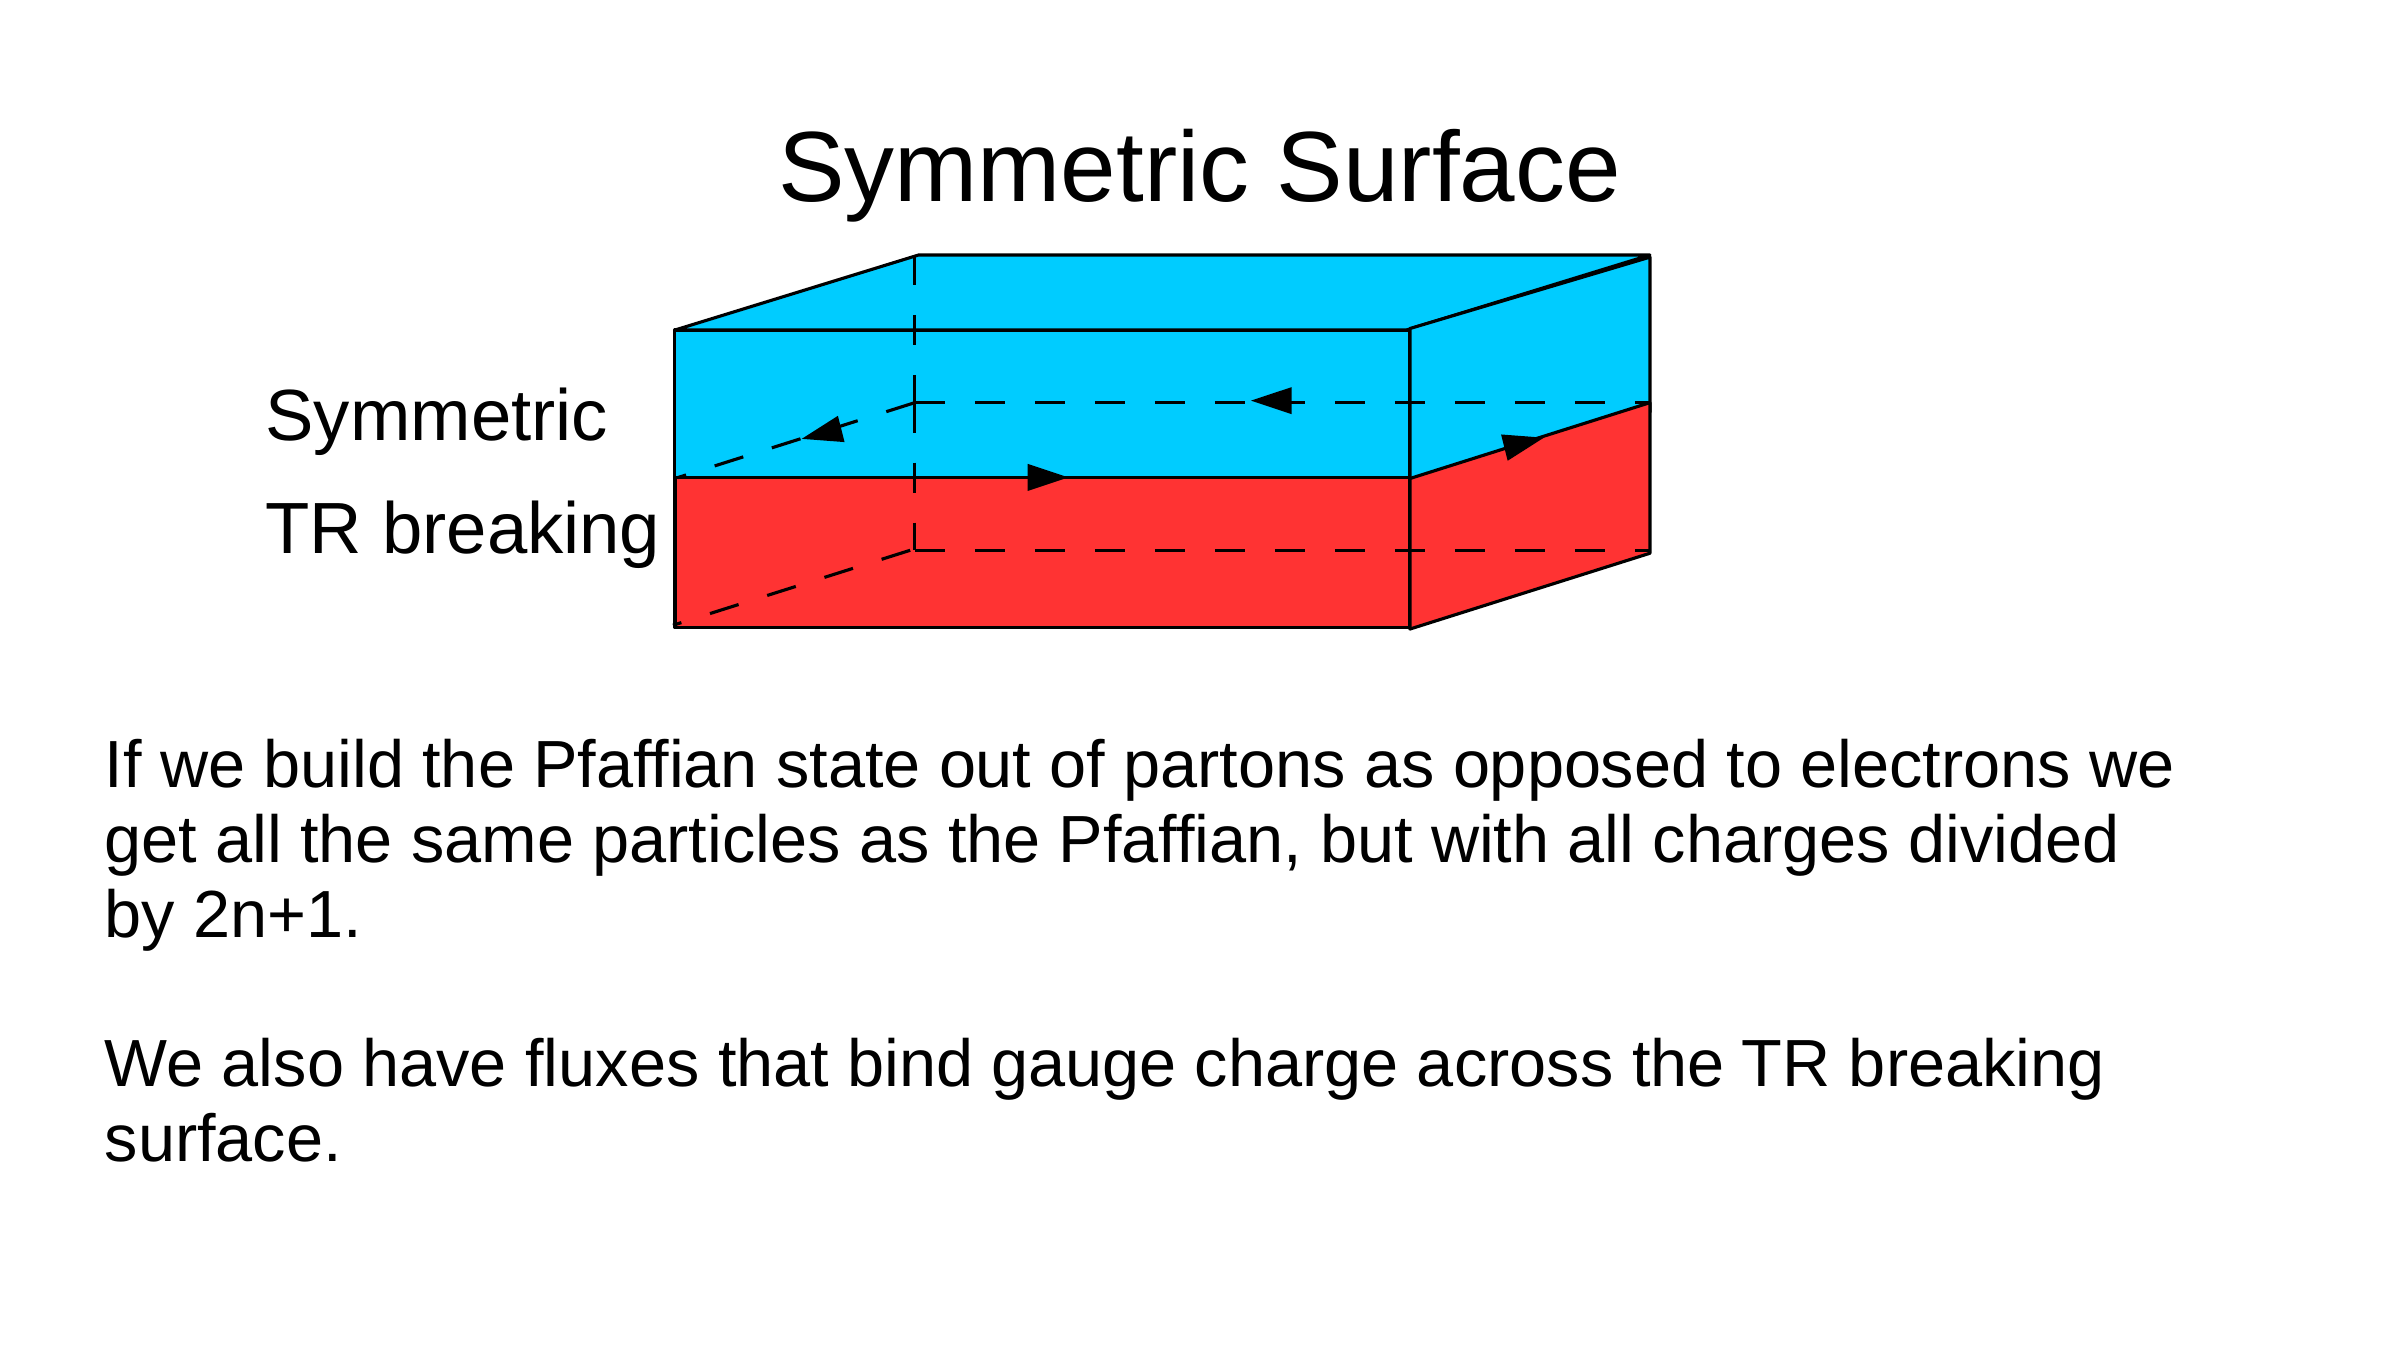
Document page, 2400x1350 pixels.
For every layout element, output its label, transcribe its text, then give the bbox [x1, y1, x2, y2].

text_box If we build the Pfaffian state out of partons as opposed to electrons we get all the same particles as the Pfaffian, but with all charges divided by 2n+1. We also have fluxes that bind gauge charge across the TR breaking surface. [90, 720, 2221, 1181]
title Symmetric Surface [120, 53, 2280, 280]
text_box [674, 254, 1651, 630]
list Symmetric TR breaking [195, 374, 825, 690]
